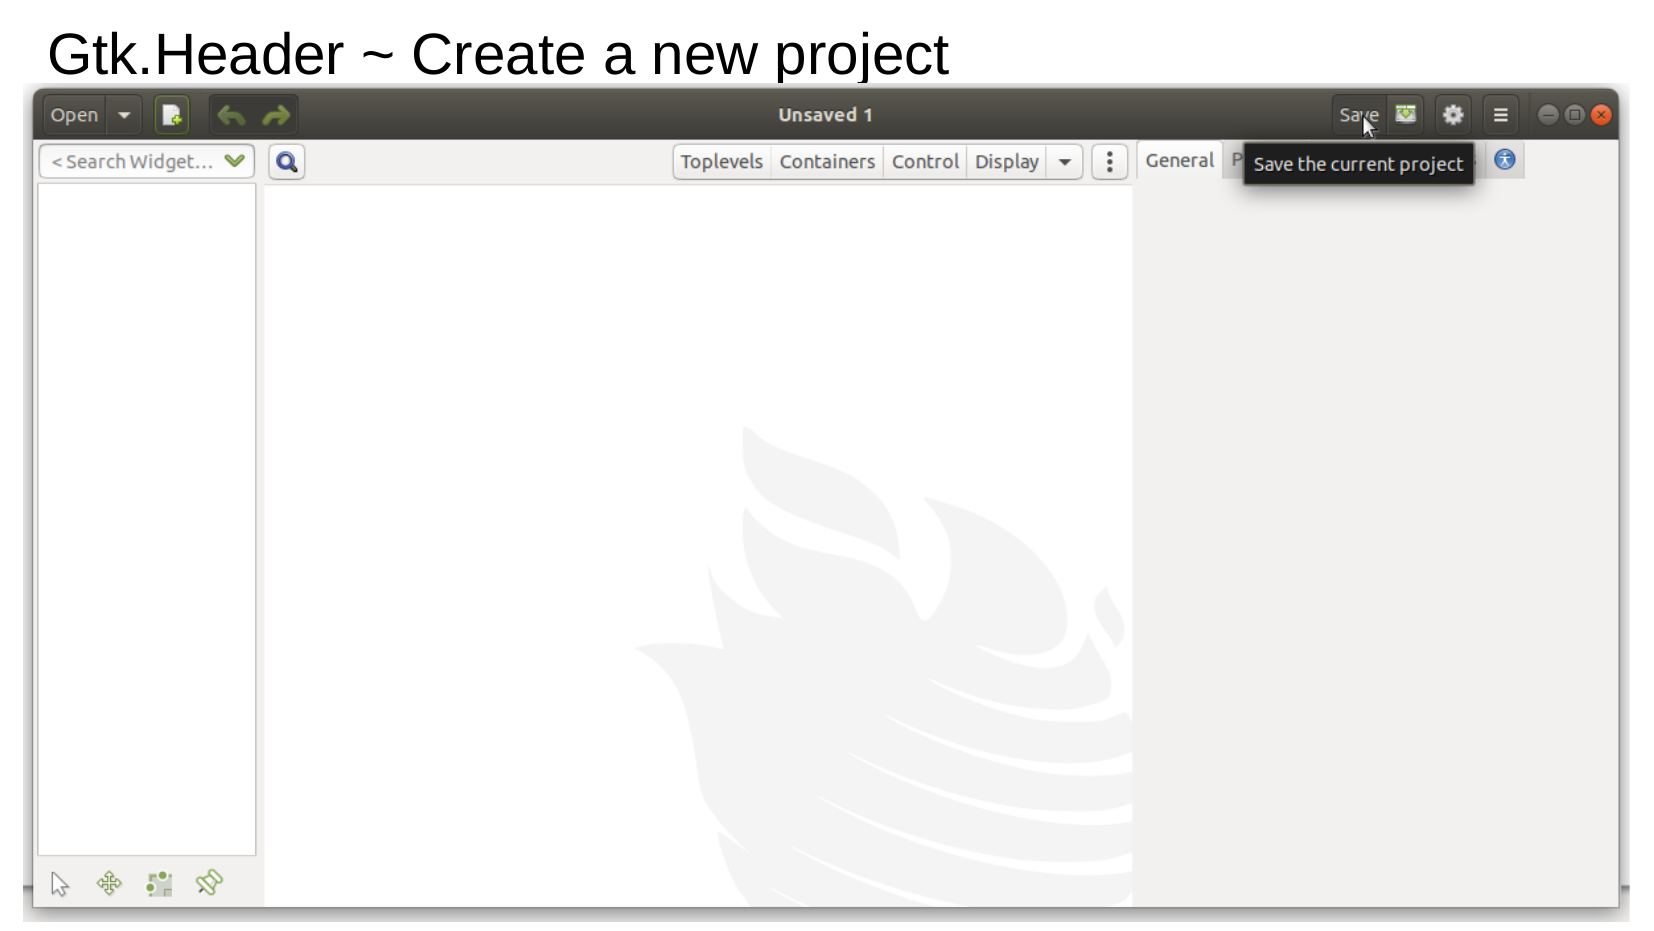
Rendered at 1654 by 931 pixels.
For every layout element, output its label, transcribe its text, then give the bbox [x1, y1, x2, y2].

picture [23, 83, 1630, 922]
title Gtk.Header ~ Create a new project [47, 16, 1571, 83]
